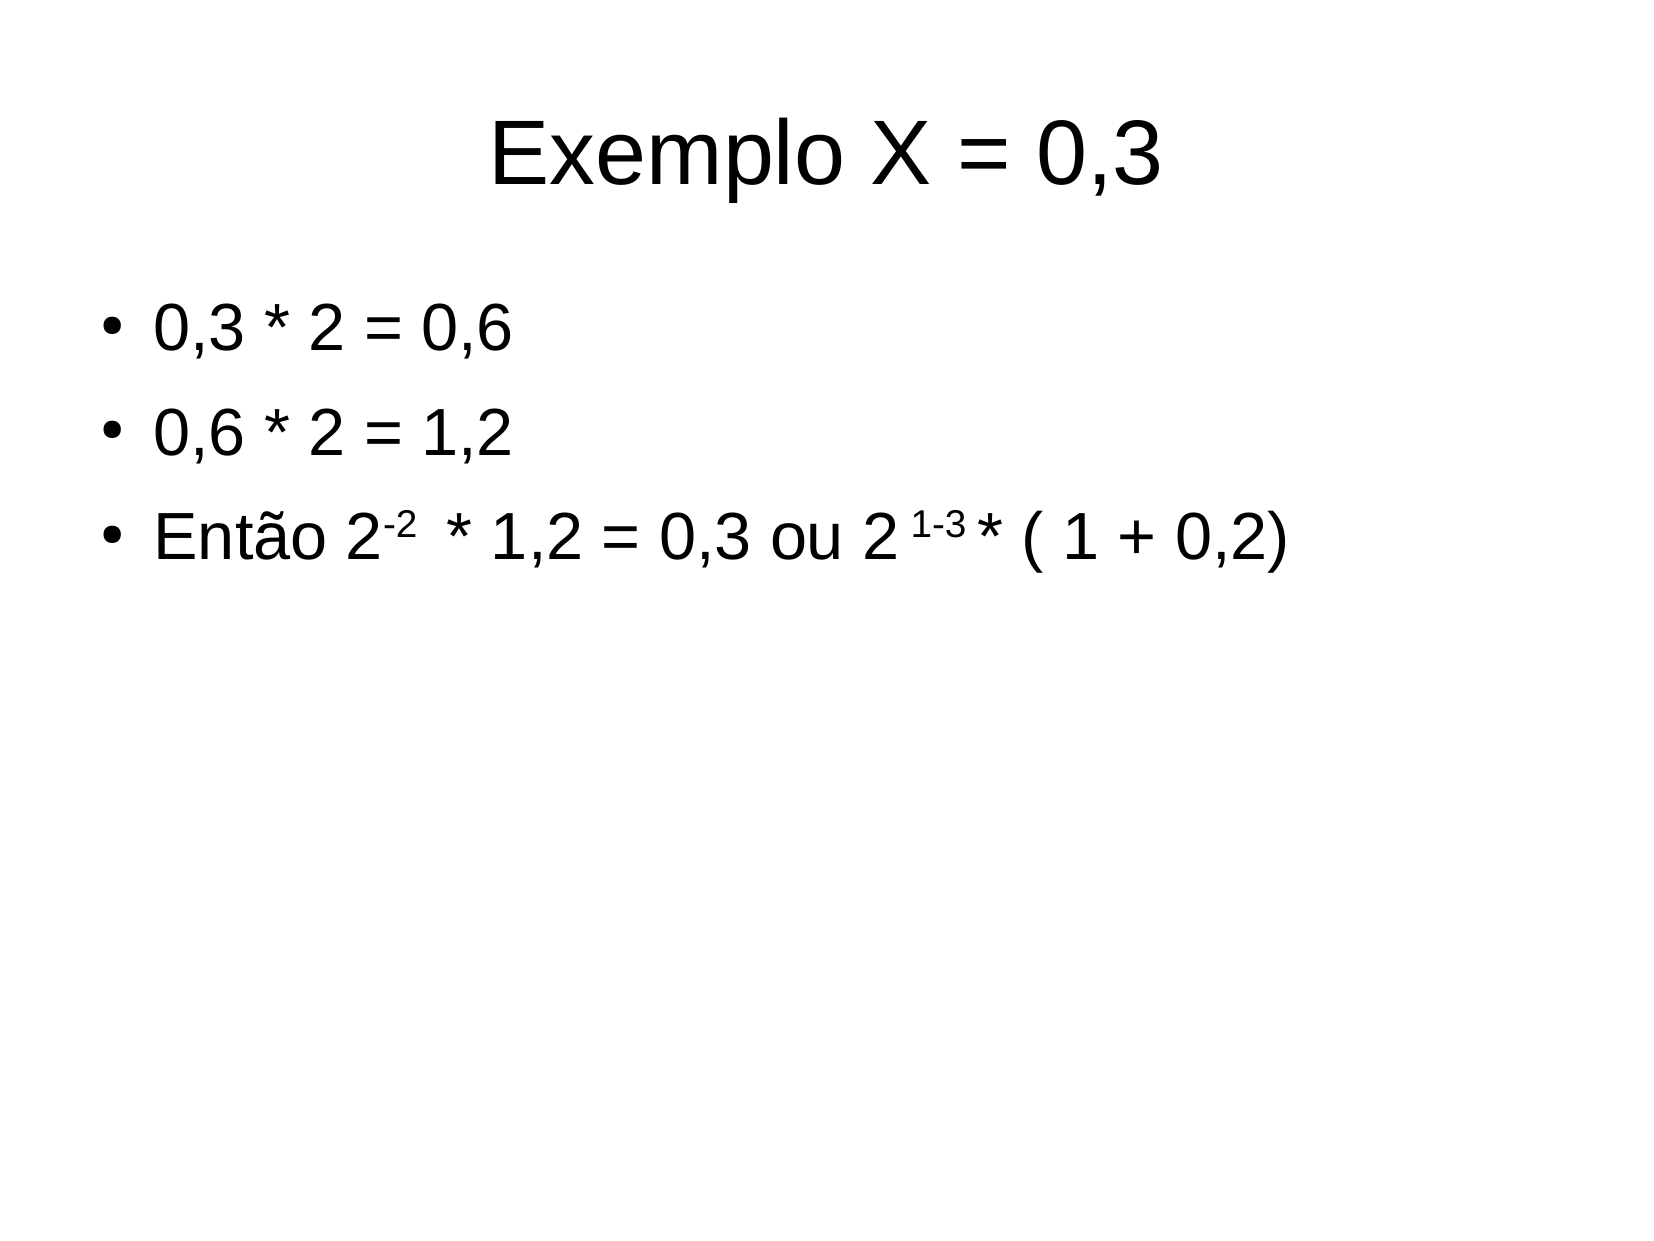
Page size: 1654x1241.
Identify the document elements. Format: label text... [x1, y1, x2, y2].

title Exemplo X = 0,3 [82, 56, 1571, 250]
list 0,3 * 2 = 0,6 0,6 * 2 = 1,2 Então 2-2 * 1,2 = 0,3 ou 2 1-3 * ( 1 + 0,2) [82, 290, 1571, 1094]
